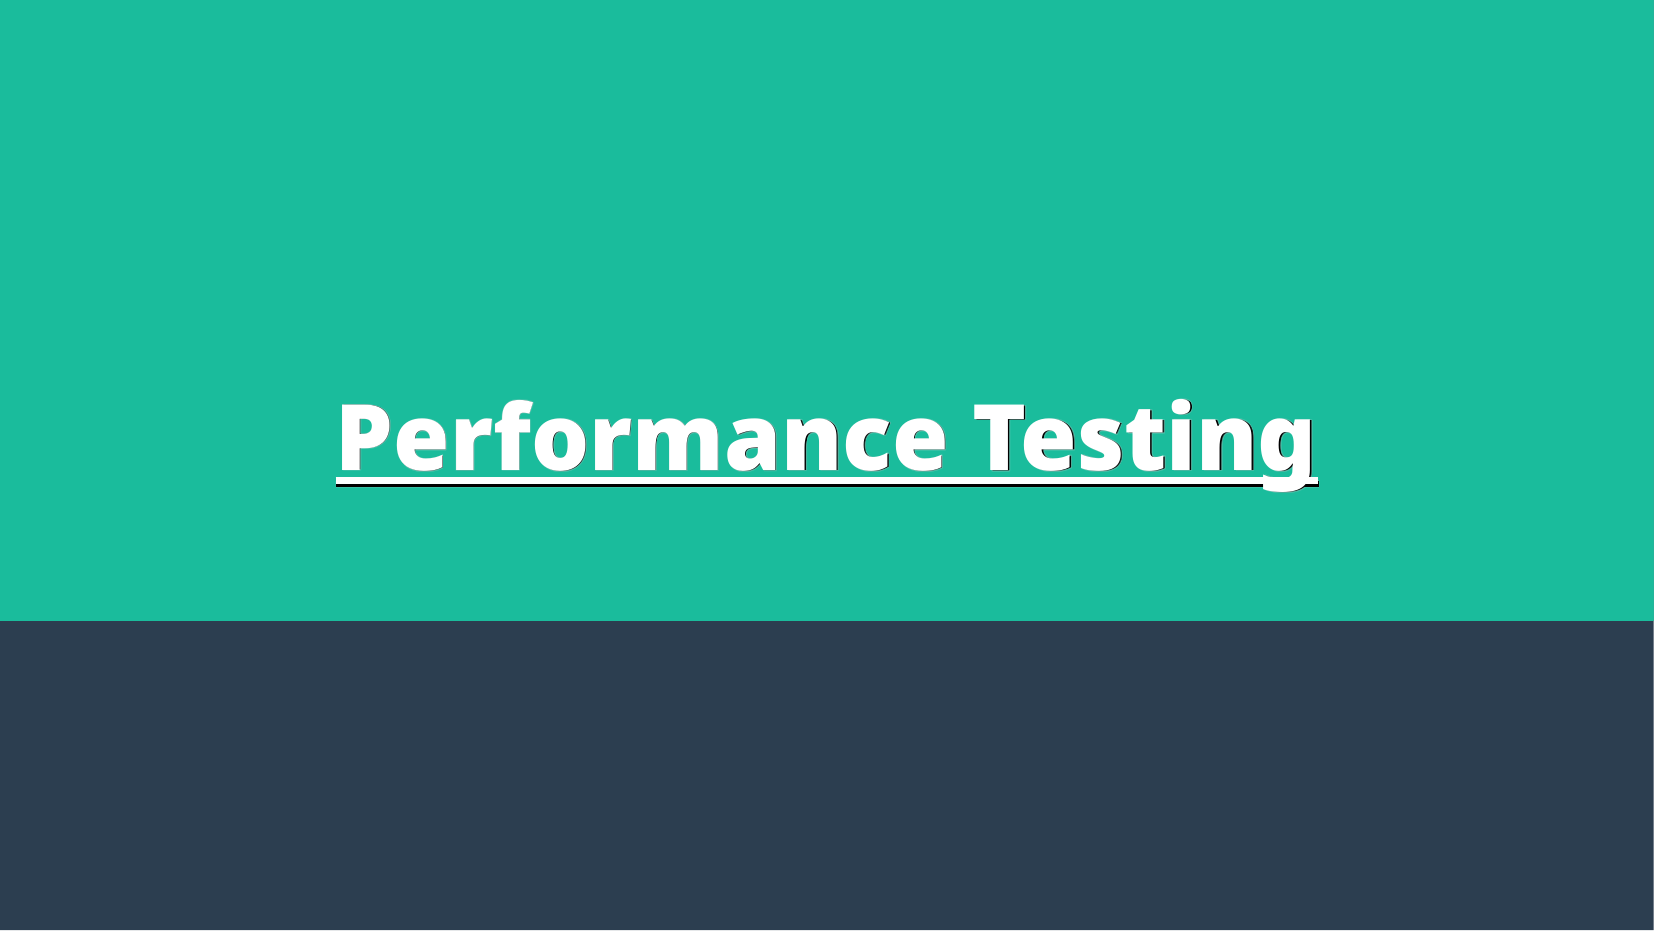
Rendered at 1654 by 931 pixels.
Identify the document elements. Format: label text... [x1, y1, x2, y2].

title Performance Testing [59, 225, 1595, 583]
